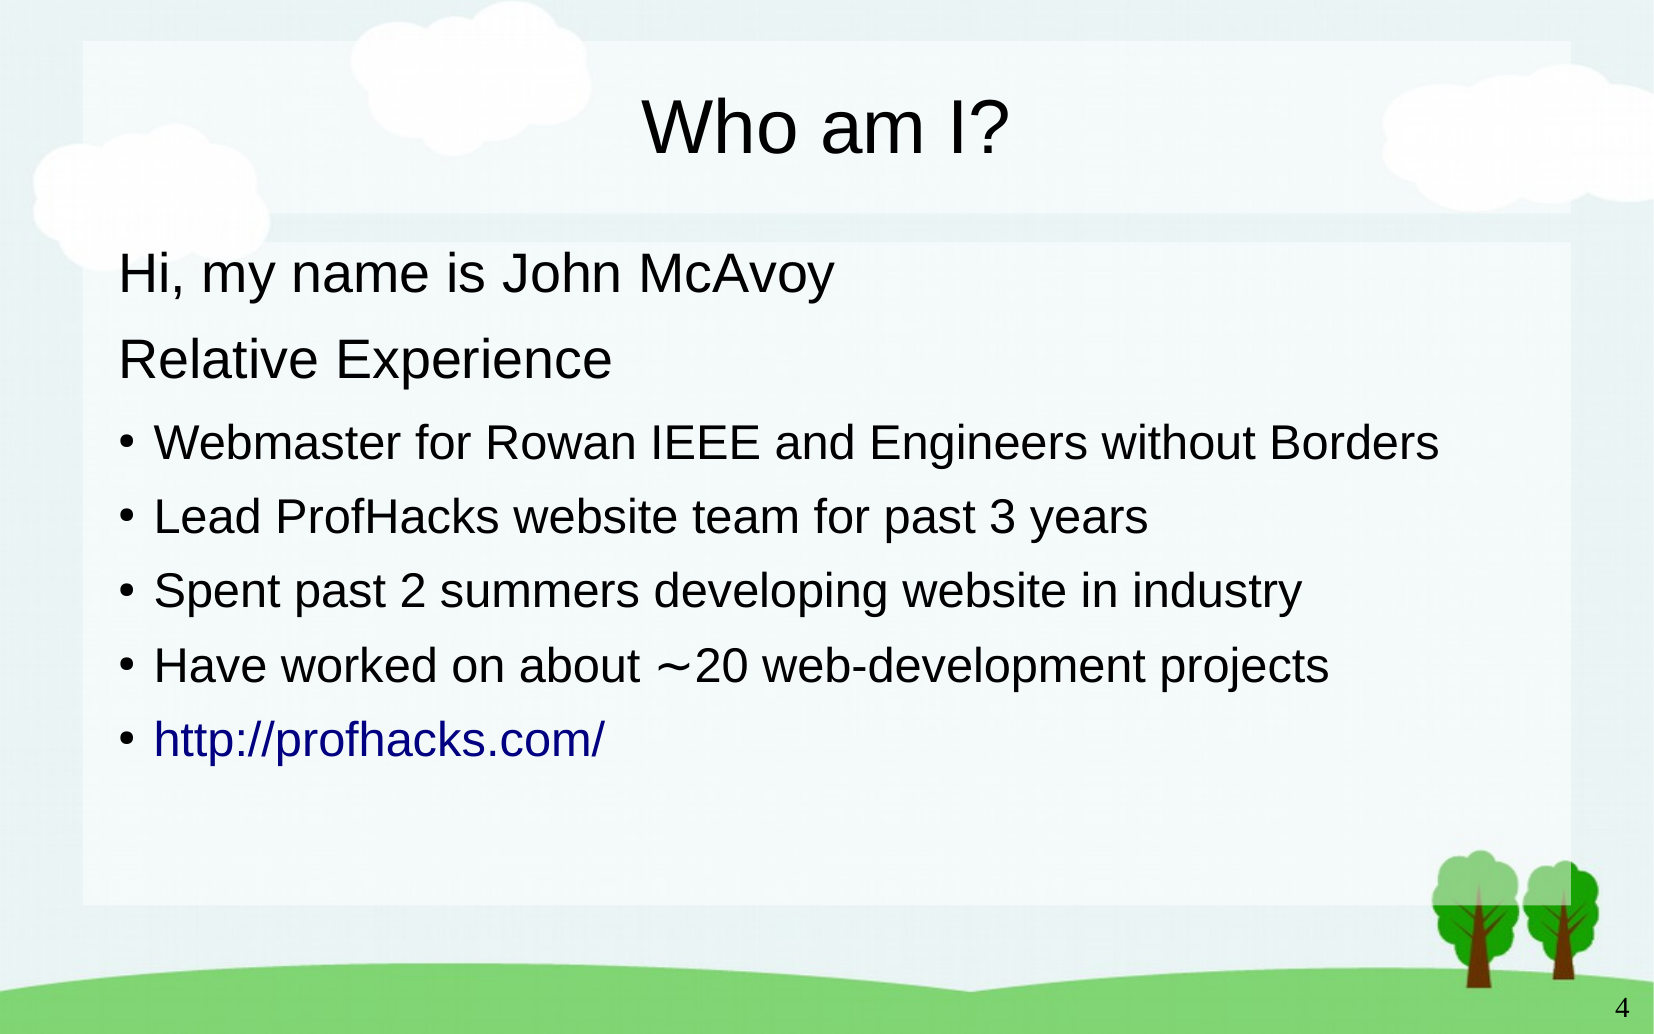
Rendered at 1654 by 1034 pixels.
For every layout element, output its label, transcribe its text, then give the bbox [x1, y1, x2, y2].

title Who am I? [82, 41, 1571, 214]
list Hi, my name is John McAvoy Relative Experience Webmaster for Rowan IEEE and Engineers without Borders Lead ProfHacks website team for past 3 years Spent past 2 summers developing website in industry Have worked on about ∼20 web-development projects http://profhacks.com/ [82, 241, 1571, 906]
picture [0, 0, 1654, 1034]
